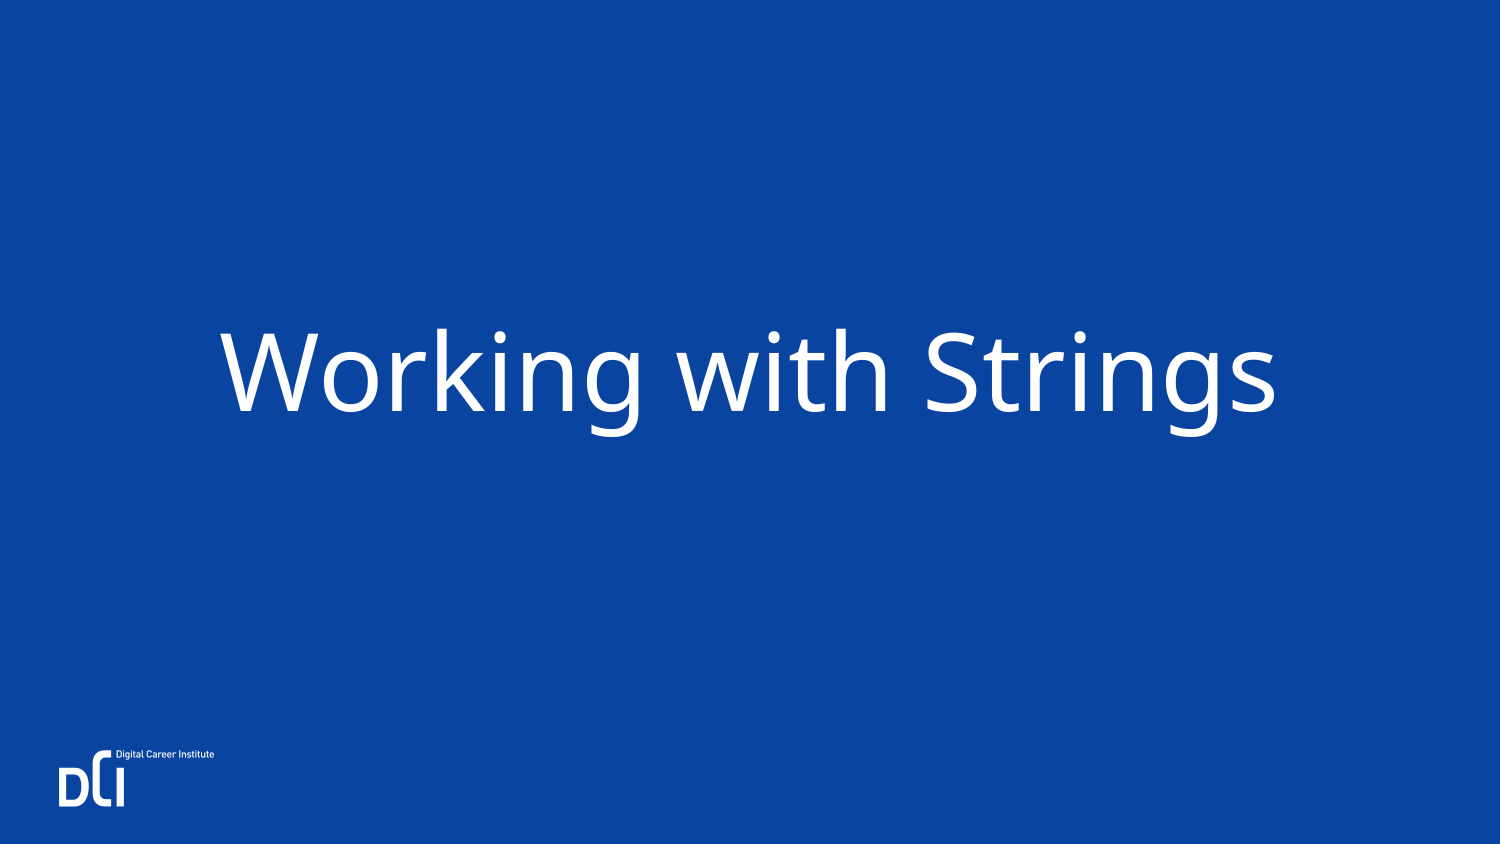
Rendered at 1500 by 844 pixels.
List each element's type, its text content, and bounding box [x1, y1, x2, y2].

picture [49, 737, 220, 817]
list Working with Strings [51, 288, 1449, 496]
